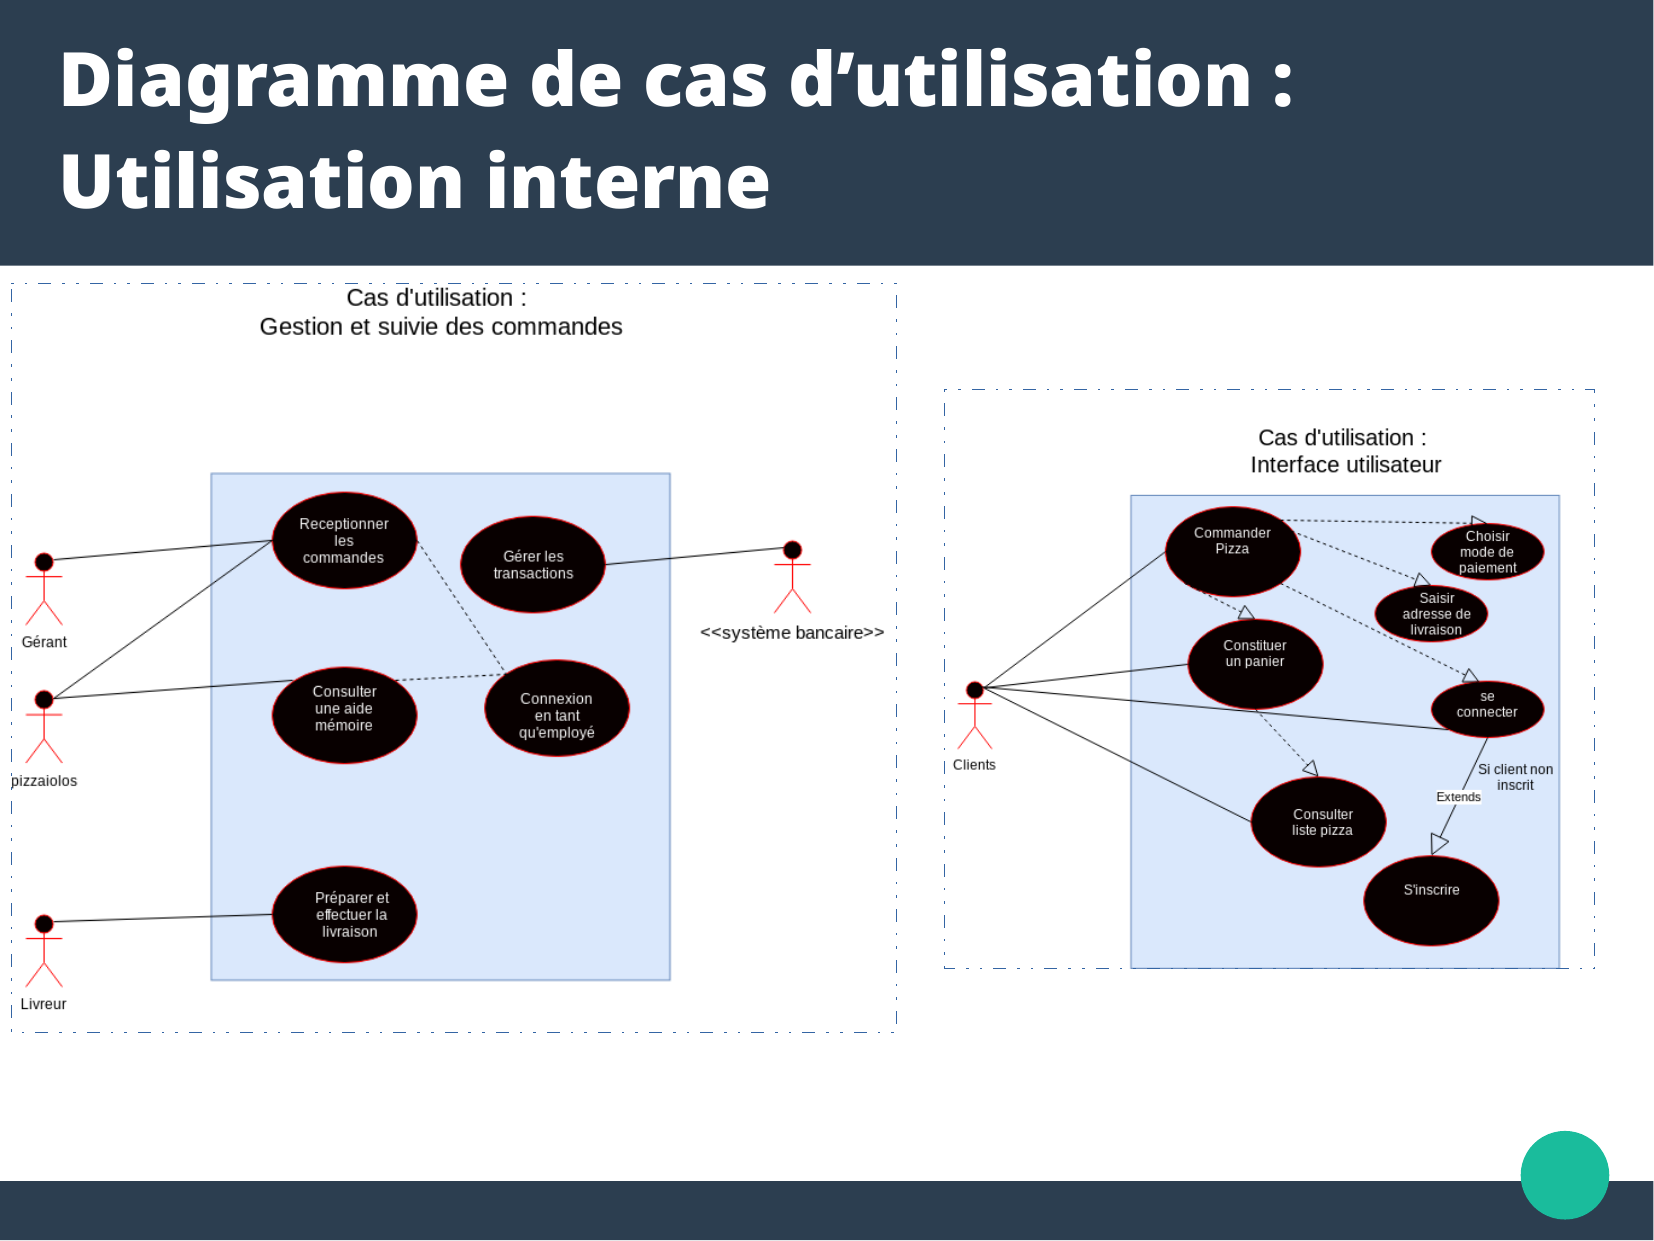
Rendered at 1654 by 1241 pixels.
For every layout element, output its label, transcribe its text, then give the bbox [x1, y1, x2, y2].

picture [944, 389, 1595, 969]
title Diagramme de cas d’utilisation : Utilisation interne [59, 40, 1595, 216]
picture [11, 283, 897, 1033]
